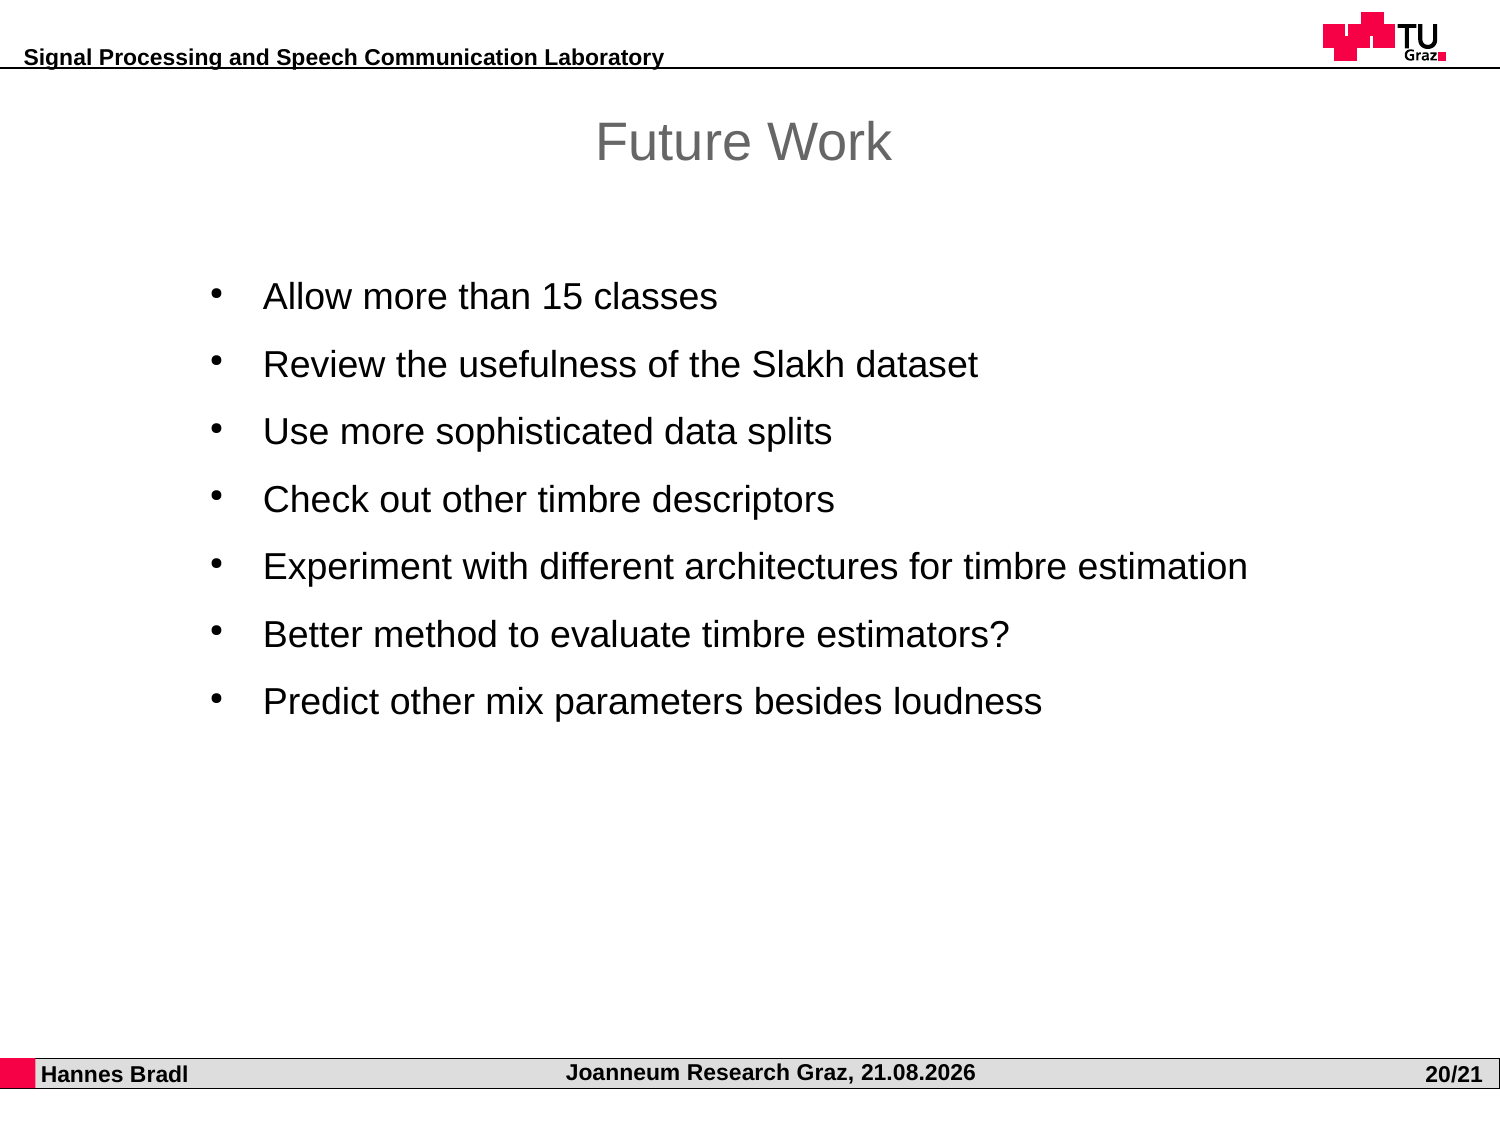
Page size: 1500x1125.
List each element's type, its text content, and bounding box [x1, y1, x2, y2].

list Allow more than 15 classes Review the usefulness of the Slakh dataset Use more sophisticated data splits Check out other timbre descriptors Experiment with different architectures for timbre estimation Better method to evaluate timbre estimators? Predict other mix parameters besides loudness [177, 242, 1312, 420]
list Future Work [107, 106, 1382, 201]
